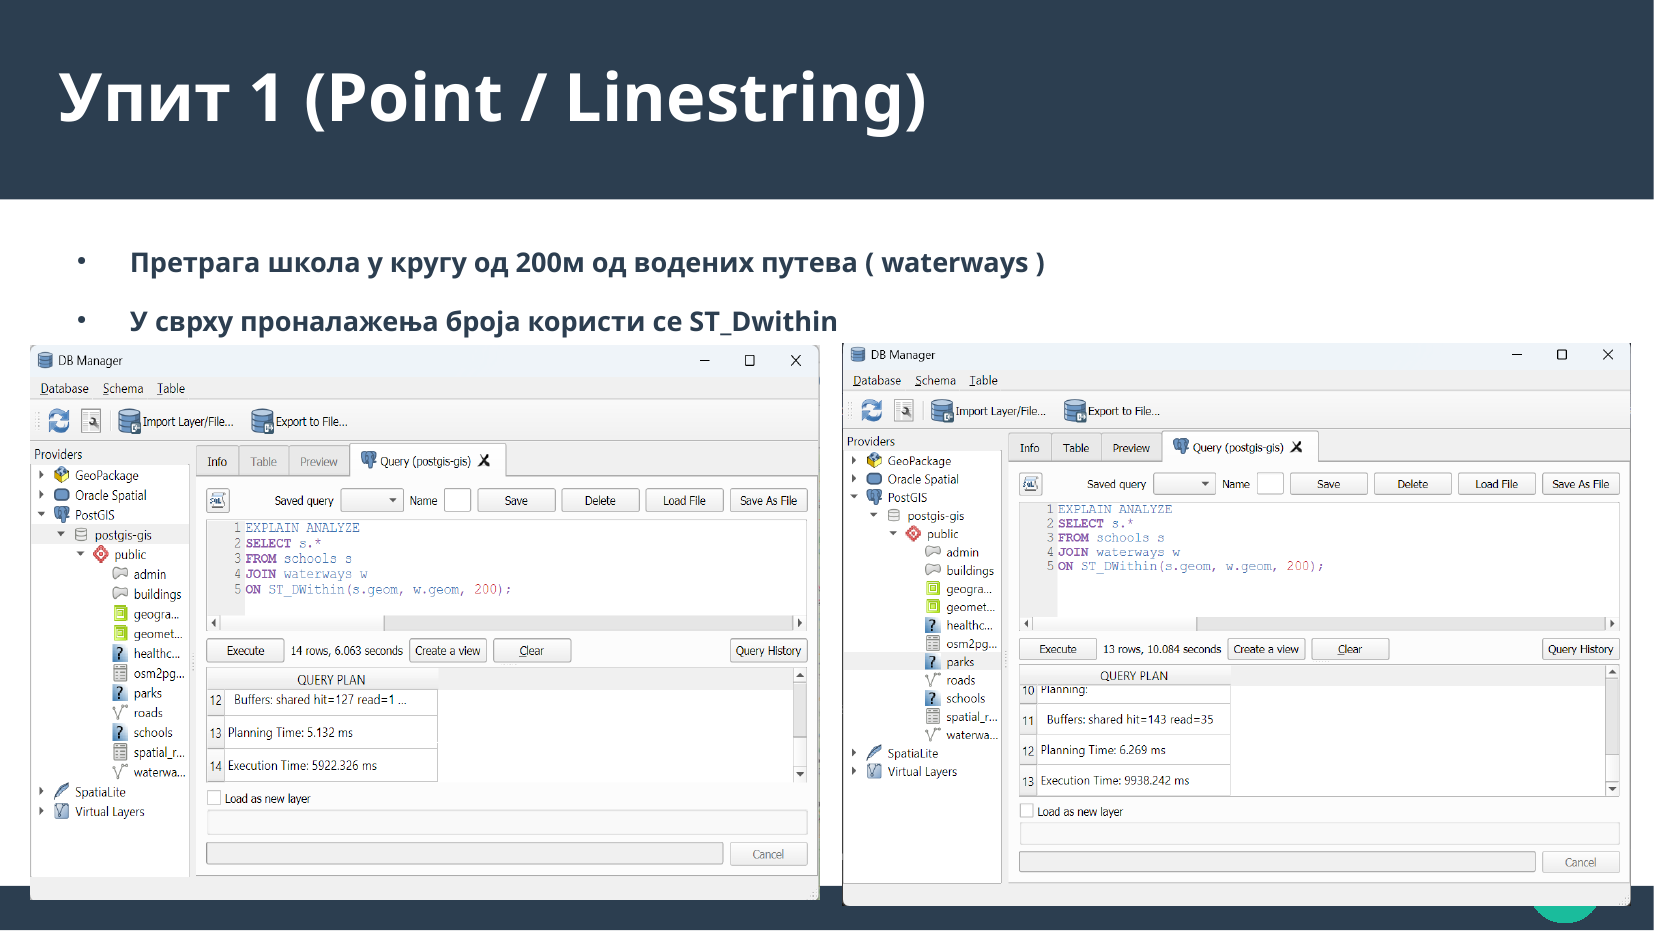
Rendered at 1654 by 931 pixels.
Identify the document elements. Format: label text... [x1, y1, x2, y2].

picture [842, 343, 1631, 906]
title Упит 1 (Point / Linestring) [59, 37, 1595, 155]
list Претрага школа у кругу од 200м од водених путева ( waterways ) У сврху проналажења броја користи се ST_Dwithin [59, 243, 1595, 864]
picture [30, 345, 820, 901]
